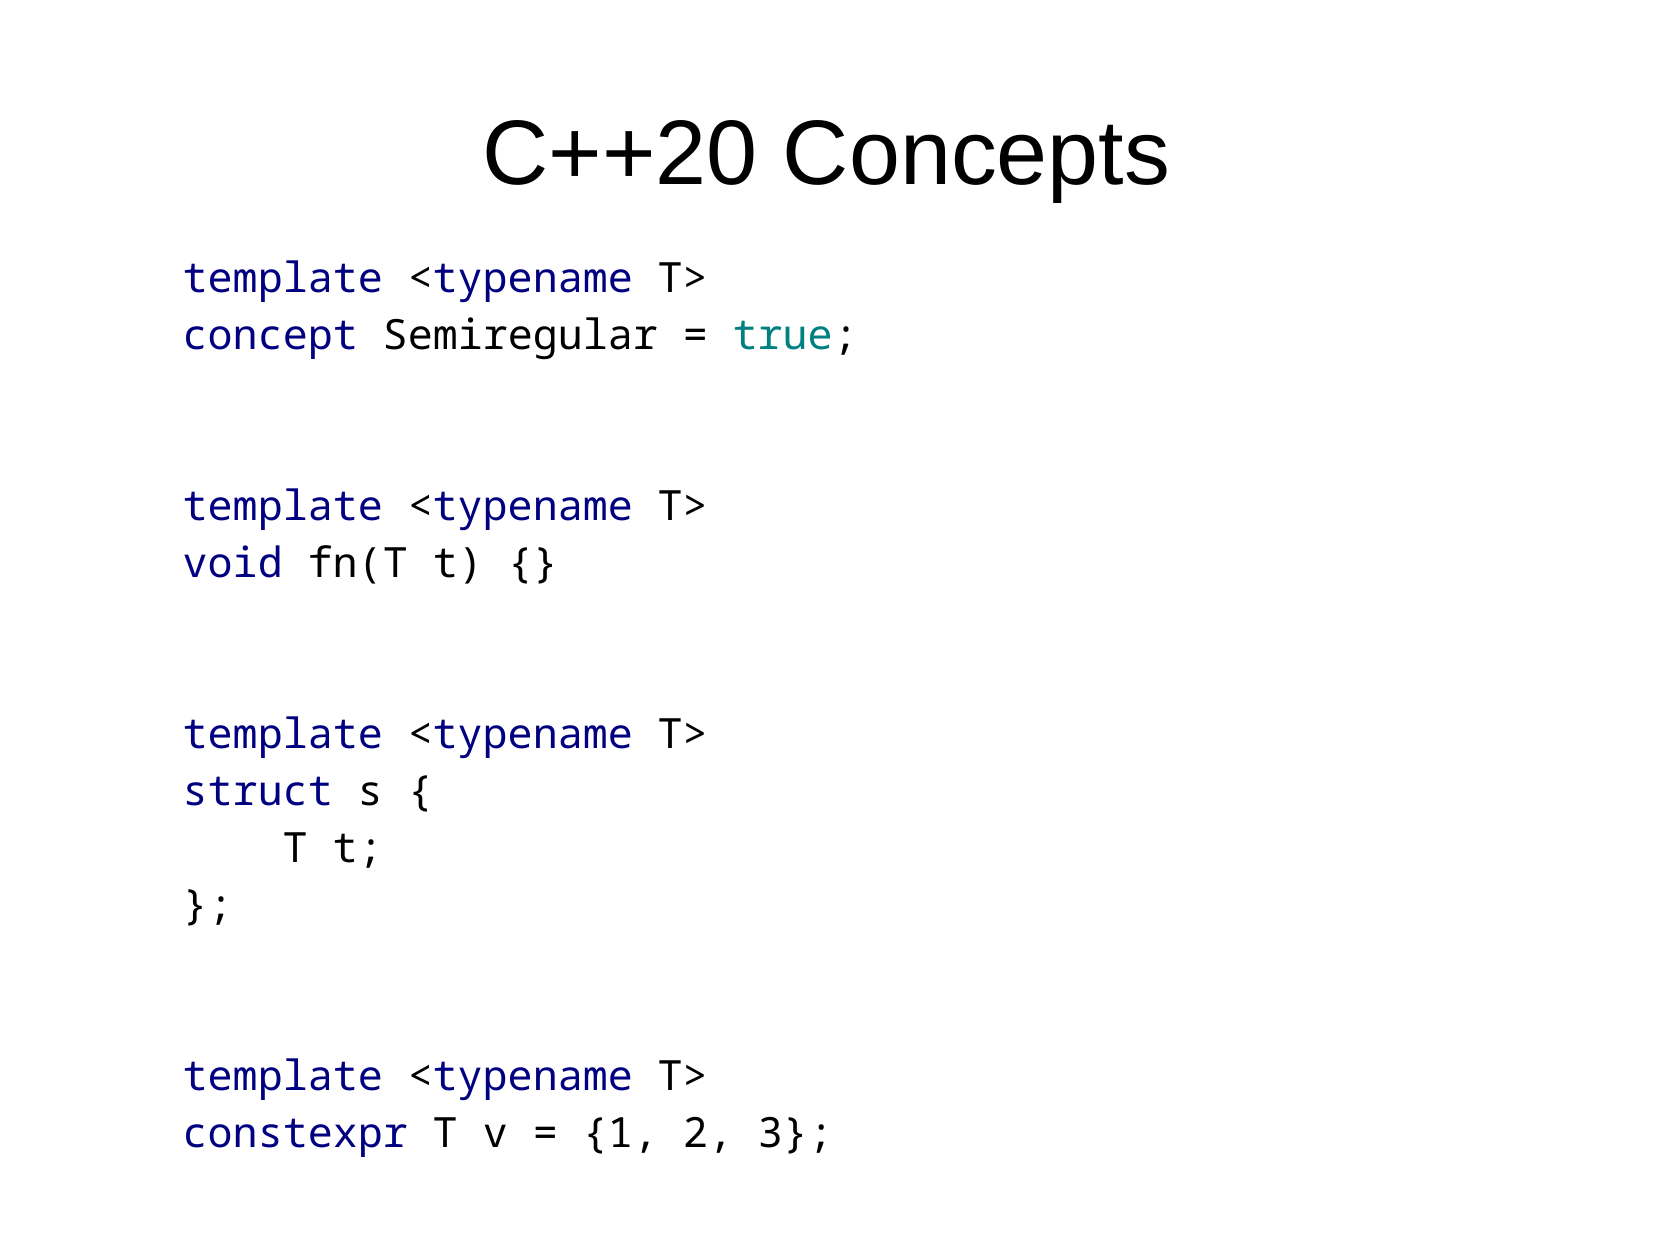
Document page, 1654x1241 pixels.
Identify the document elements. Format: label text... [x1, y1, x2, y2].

title C++20 Concepts [82, 49, 1571, 257]
subtitle template <typename T> concept Semiregular = true; template <typename T> void fn(T t) {} template <typename T> struct s { T t; }; template <typename T> constexpr T v = {1, 2, 3}; [82, 337, 1571, 1241]
